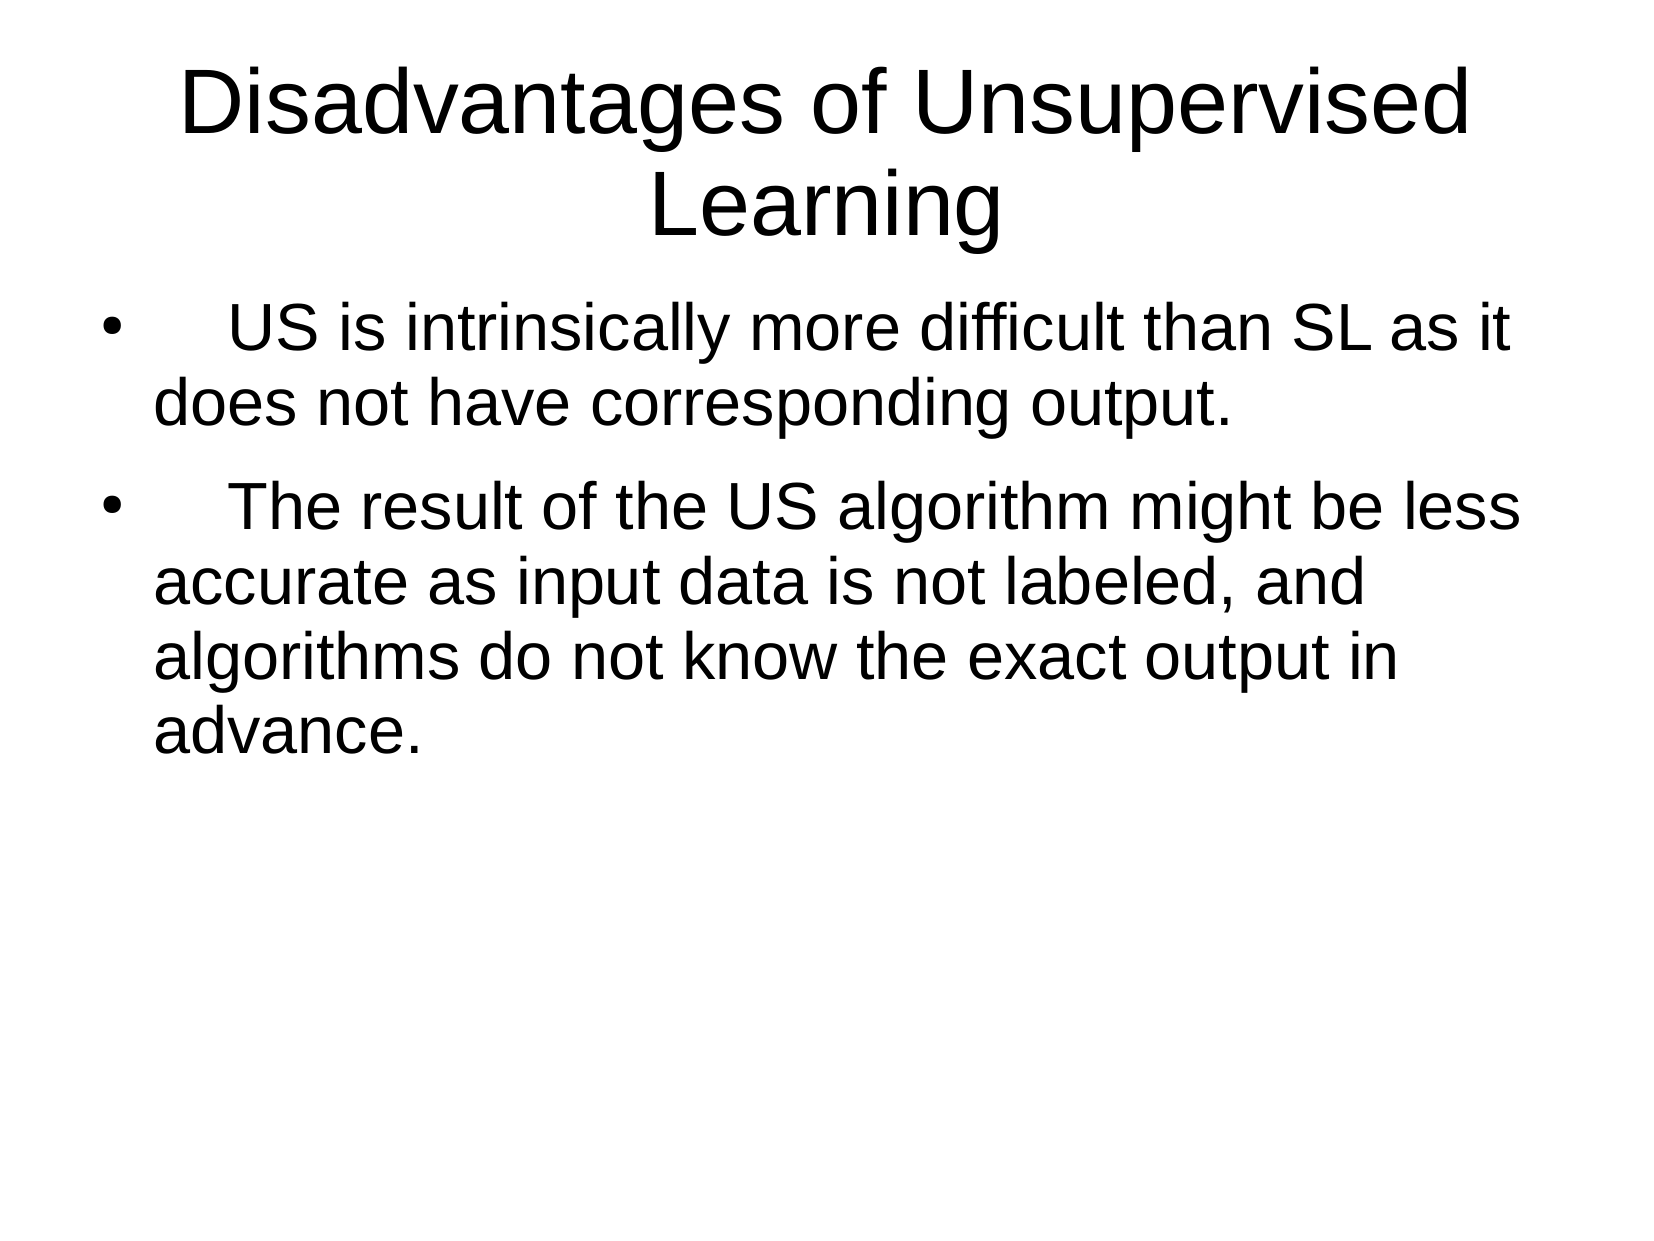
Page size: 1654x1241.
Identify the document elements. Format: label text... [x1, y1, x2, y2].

list US is intrinsically more difficult than SL as it does not have corresponding output. The result of the US algorithm might be less accurate as input data is not labeled, and algorithms do not know the exact output in advance. [82, 290, 1571, 1010]
title Disadvantages of Unsupervised Learning [82, 49, 1571, 257]
